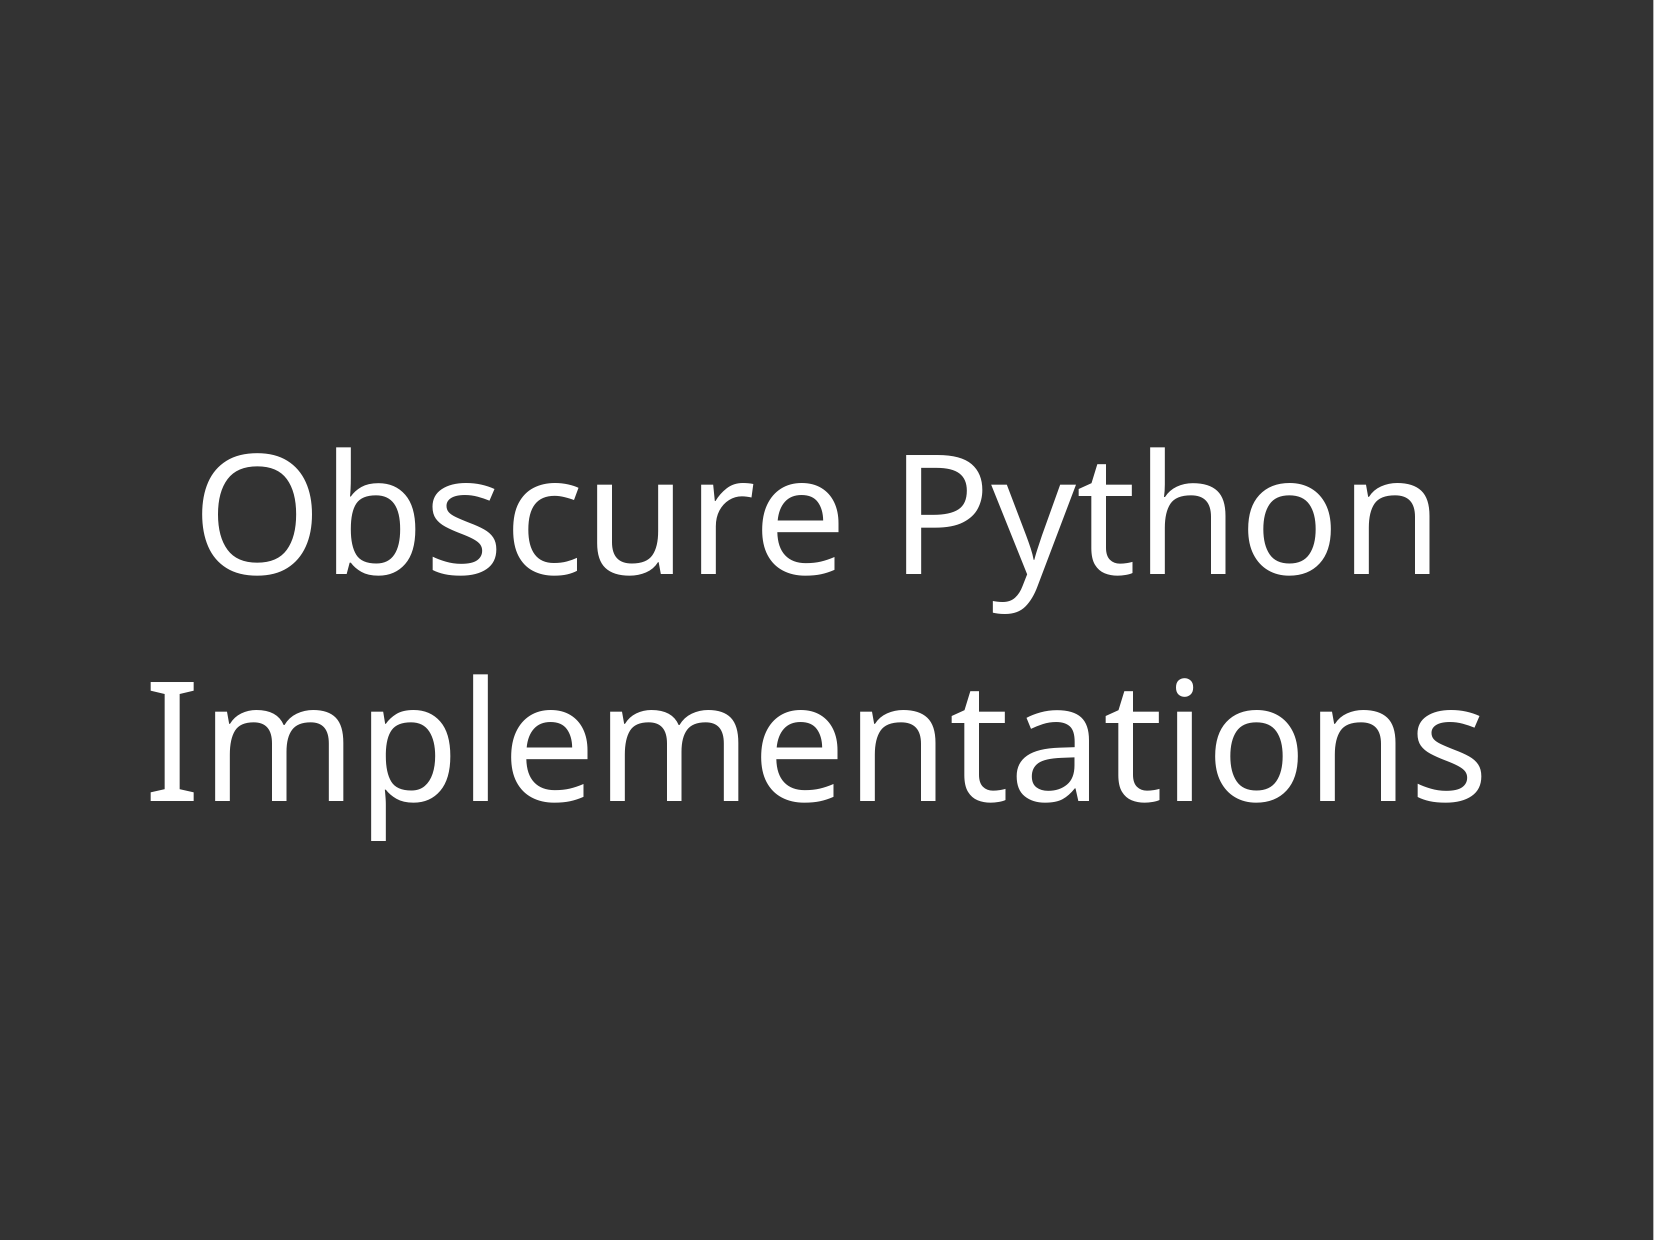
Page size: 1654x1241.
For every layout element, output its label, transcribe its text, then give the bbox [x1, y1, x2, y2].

title Obscure Python Implementations [65, 489, 1571, 756]
